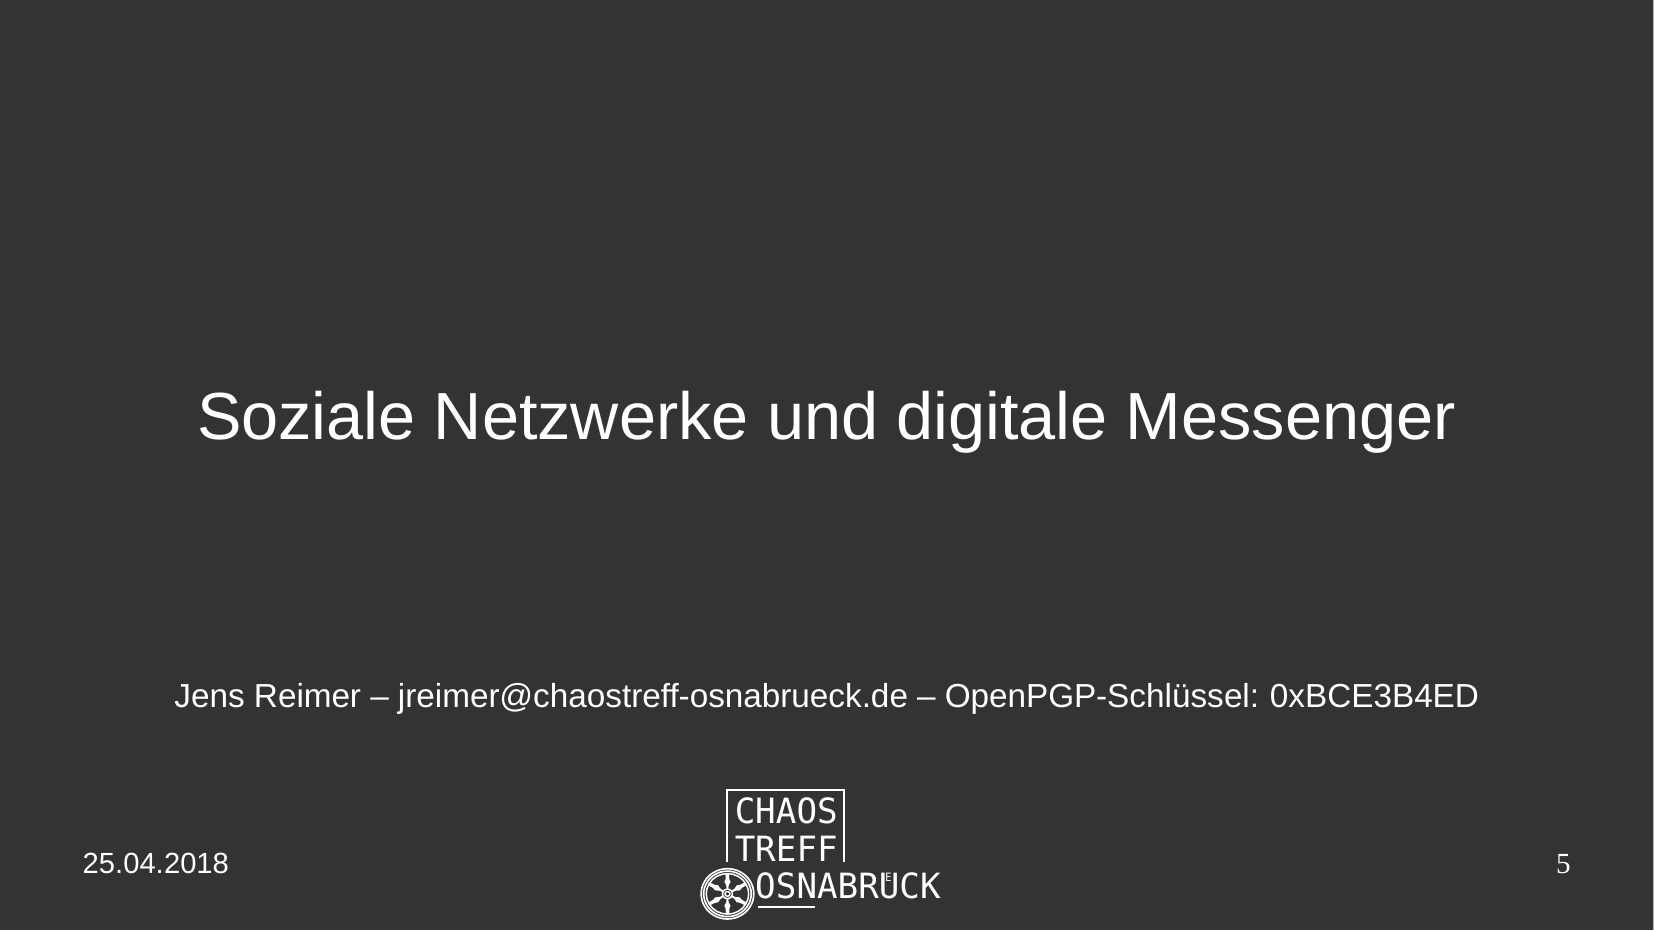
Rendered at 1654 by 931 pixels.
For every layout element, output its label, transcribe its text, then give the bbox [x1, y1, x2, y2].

subtitle Soziale Netzwerke und digitale Messenger Jens Reimer – jreimer@chaostreff-osnabrueck.de – OpenPGP-Schlüssel: 0xBCE3B4ED [82, 37, 1571, 758]
